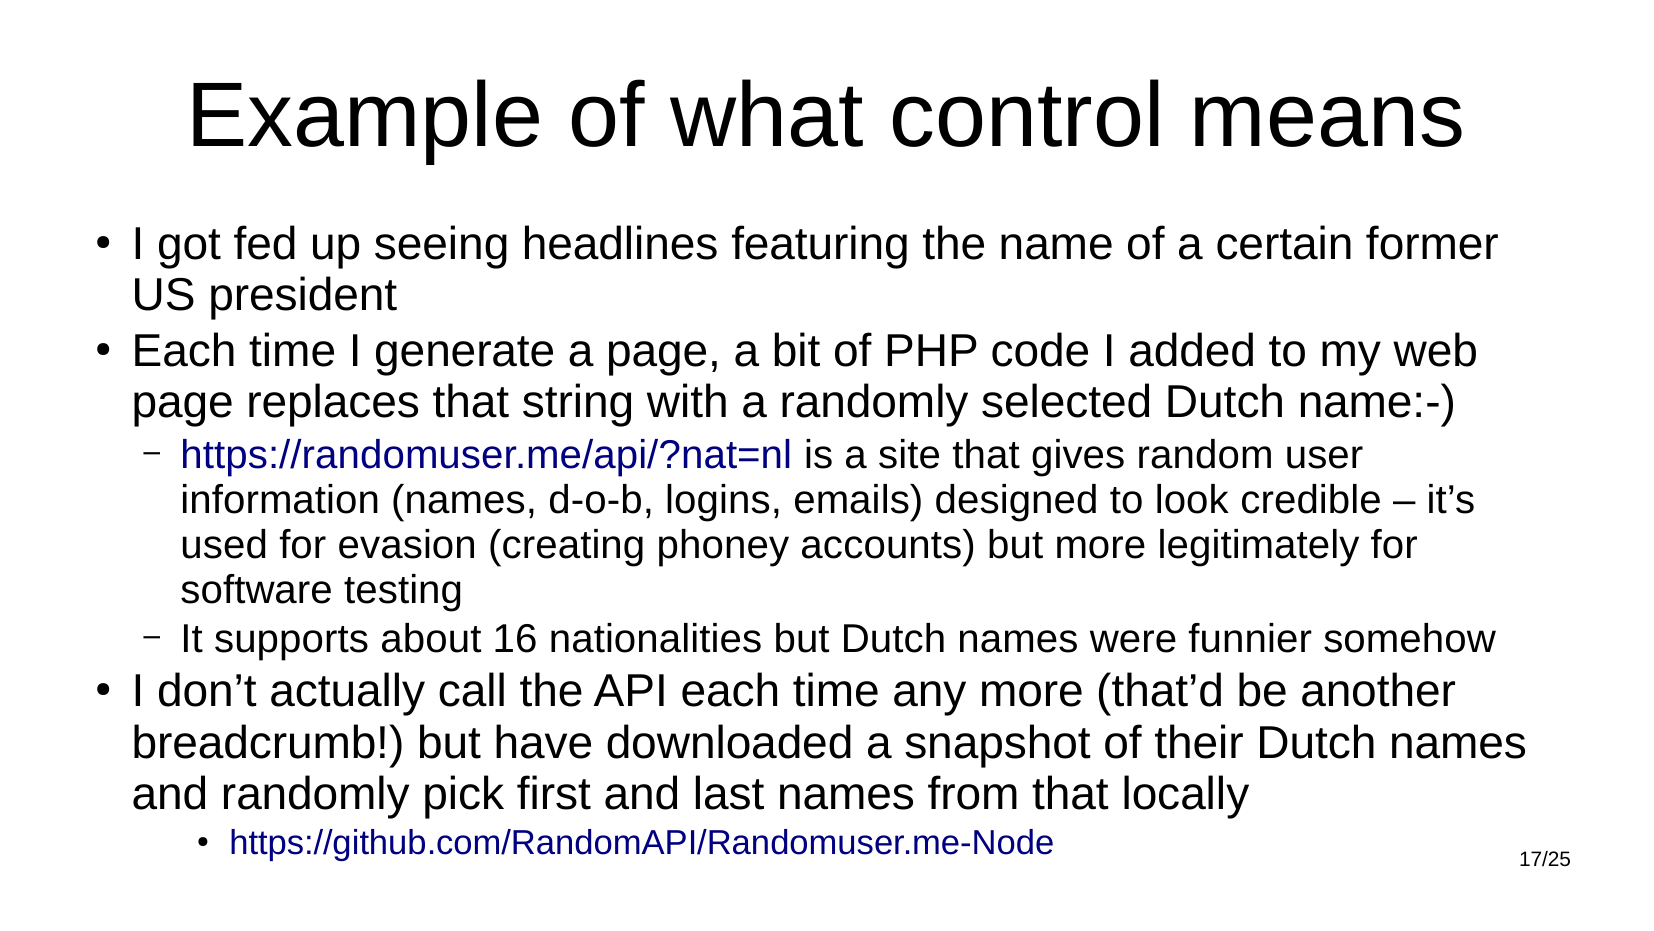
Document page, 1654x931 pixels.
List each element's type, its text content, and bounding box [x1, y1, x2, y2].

list I got fed up seeing headlines featuring the name of a certain former US president Each time I generate a page, a bit of PHP code I added to my web page replaces that string with a randomly selected Dutch name:-) https://randomuser.me/api/?nat=nl is a site that gives random user information (names, d-o-b, logins, emails) designed to look credible – it’s used for evasion (creating phoney accounts) but more legitimately for software testing It supports about 16 nationalities but Dutch names were funnier somehow I don’t actually call the API each time any more (that’d be another breadcrumb!) but have downloaded a snapshot of their Dutch names and randomly pick first and last names from that locally https://github.com/RandomAPI/Randomuser.me-Node [82, 217, 1571, 867]
title Example of what control means [82, 37, 1571, 193]
